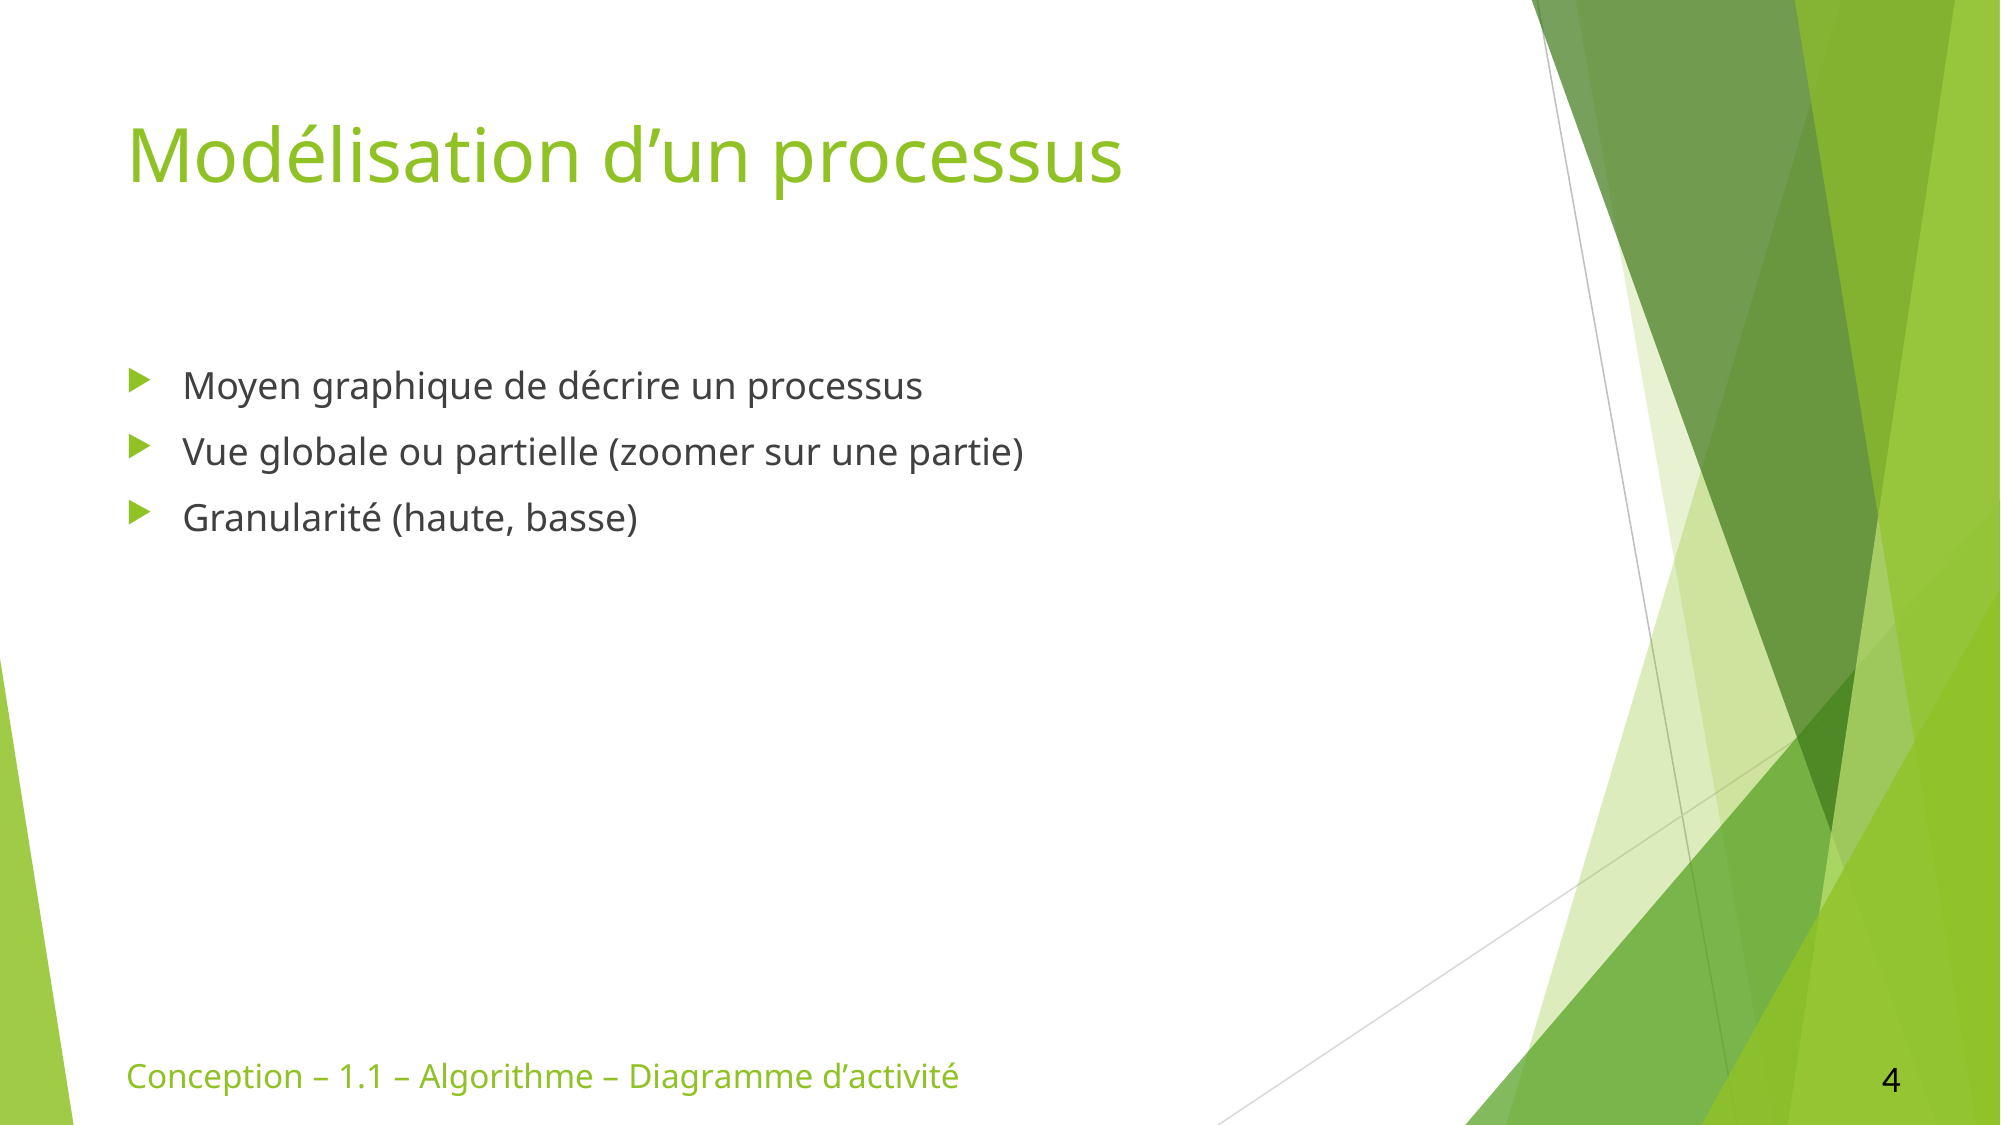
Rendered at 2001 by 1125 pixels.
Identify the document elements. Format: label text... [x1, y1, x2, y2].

text_box [1866, 1047, 1979, 1108]
title Modélisation d’un processus [111, 99, 1522, 317]
list Moyen graphique de décrire un processus Vue globale ou partielle (zoomer sur une partie) Granularité (haute, basse) [111, 354, 1522, 992]
text_box Conception – 1.1 – Algorithme – Diagramme d’activité [111, 1047, 1094, 1109]
